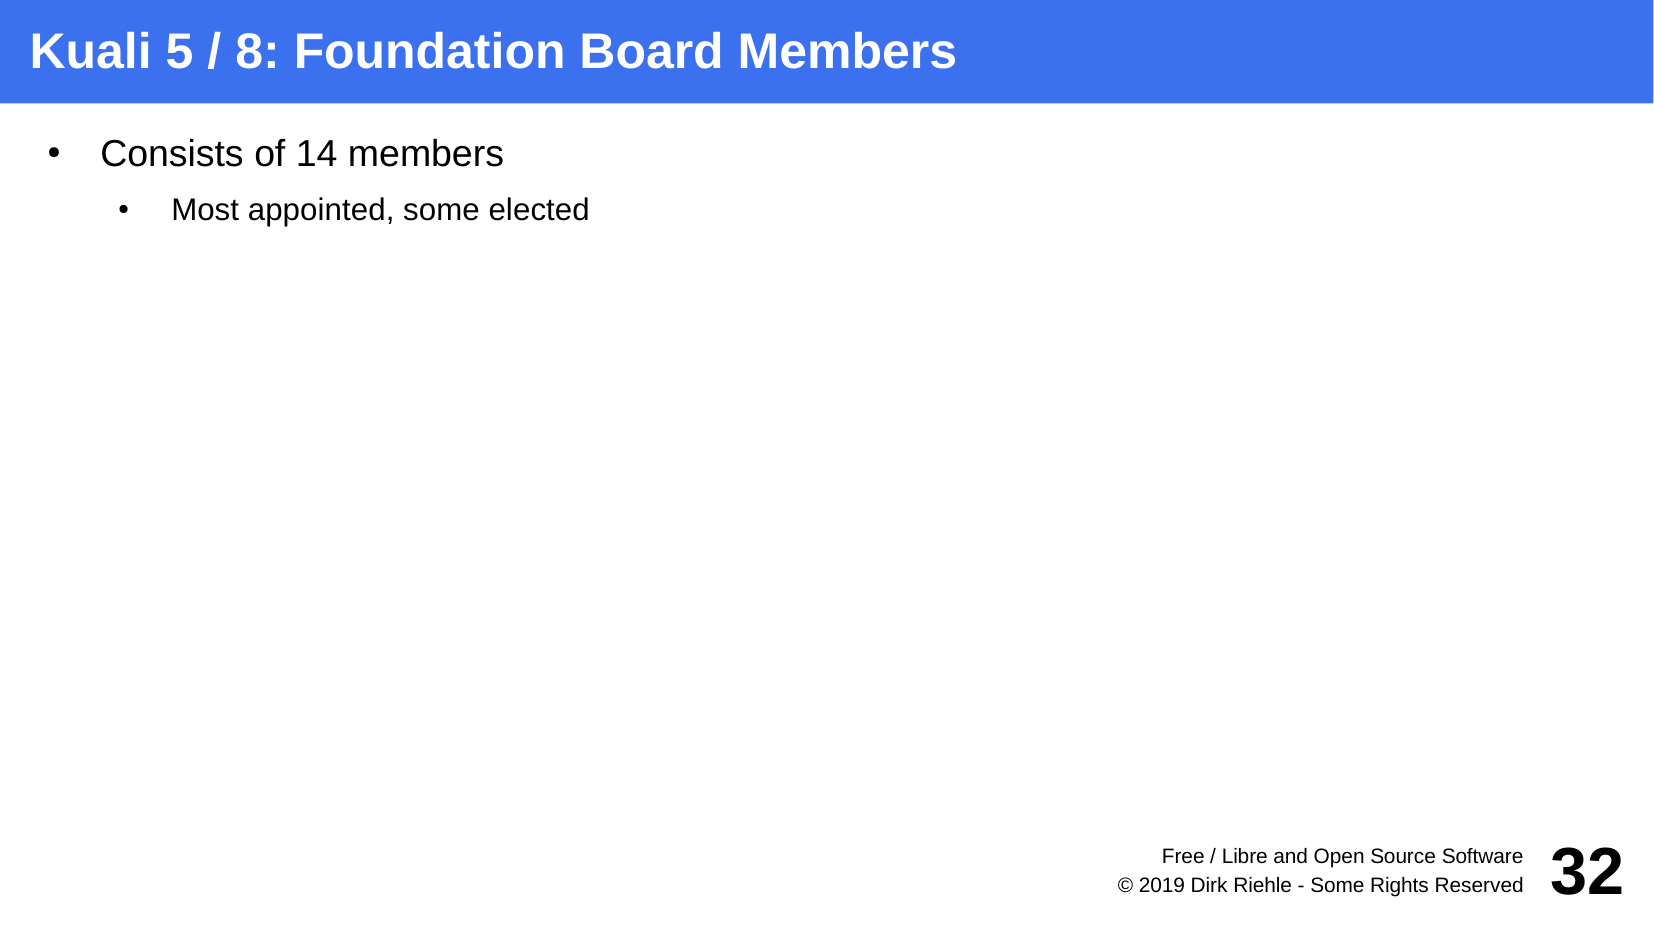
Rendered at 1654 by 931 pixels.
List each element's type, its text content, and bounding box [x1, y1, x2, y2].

list Consists of 14 members Most appointed, some elected [29, 132, 1625, 813]
title Kuali 5 / 8: Foundation Board Members [0, 0, 1654, 104]
